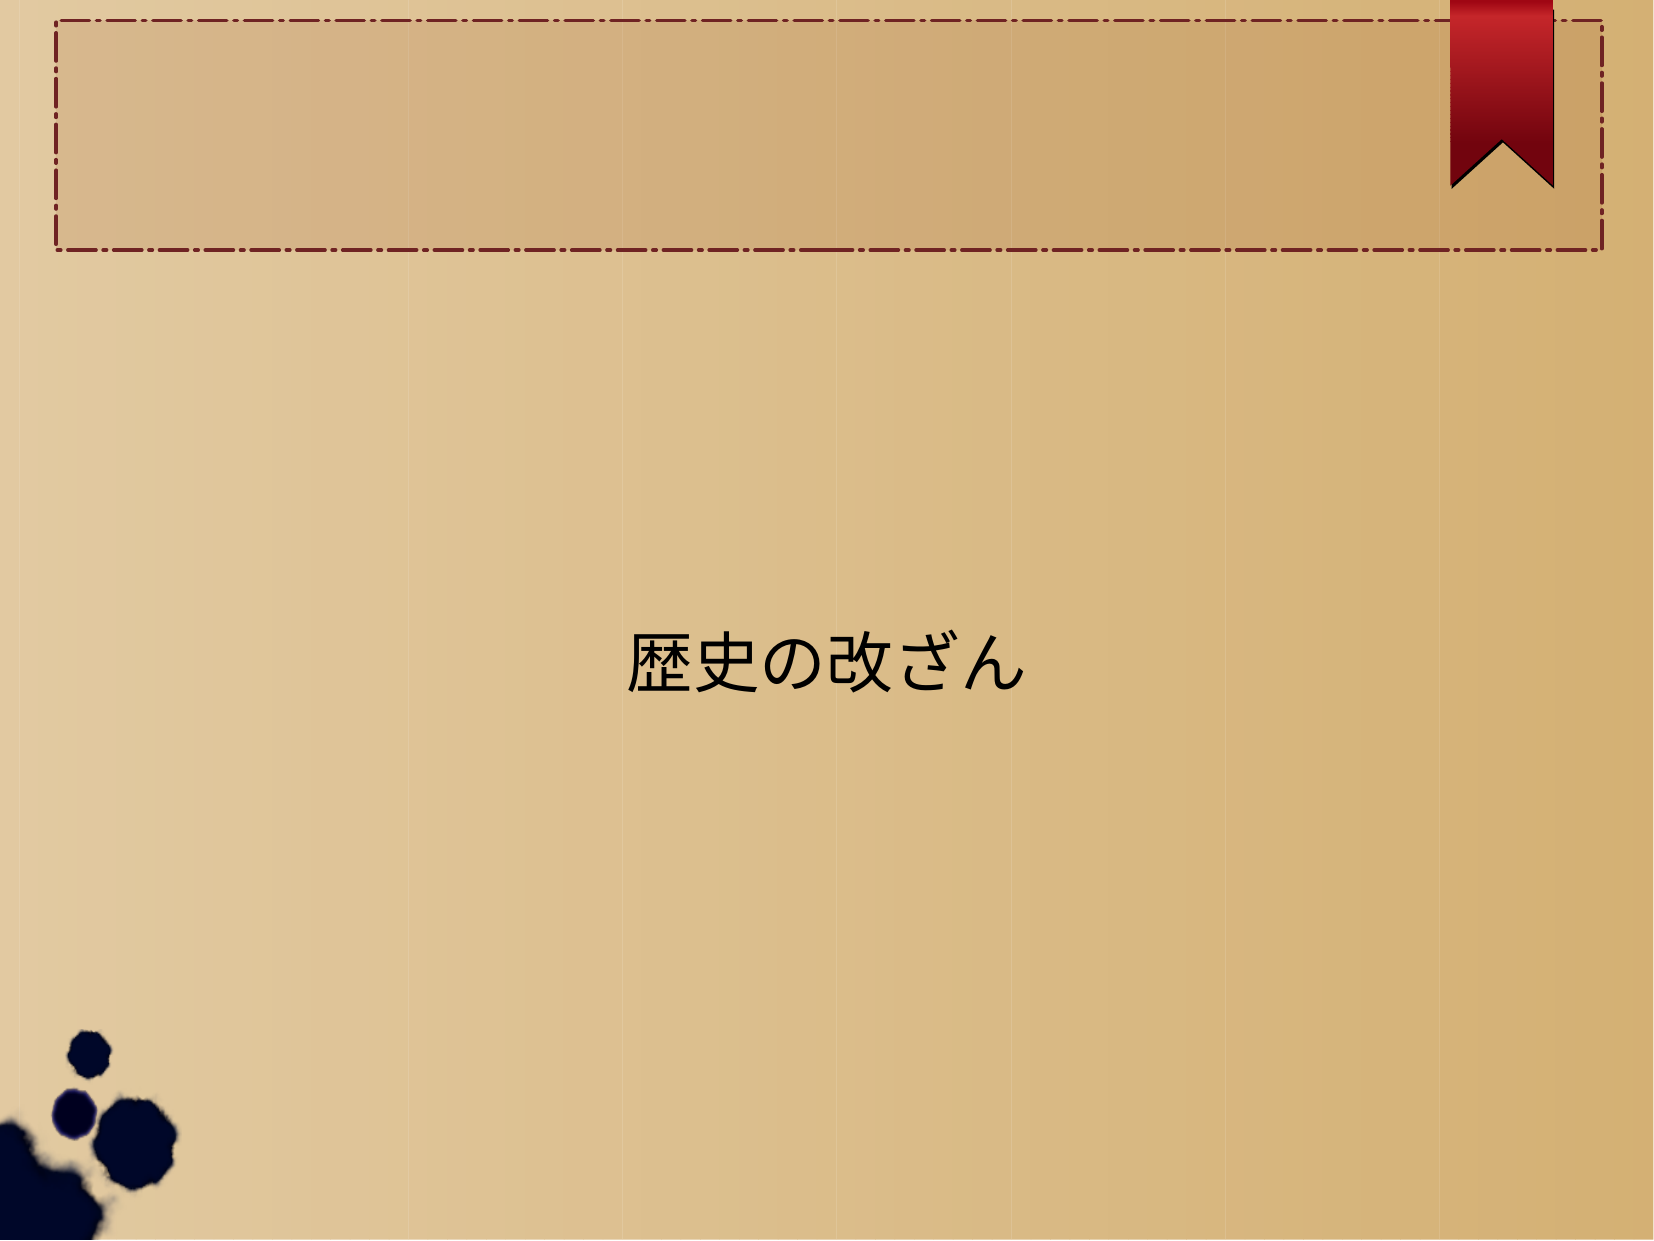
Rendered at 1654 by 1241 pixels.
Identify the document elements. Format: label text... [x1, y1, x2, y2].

subtitle 歴史の改ざん [82, 299, 1571, 1019]
